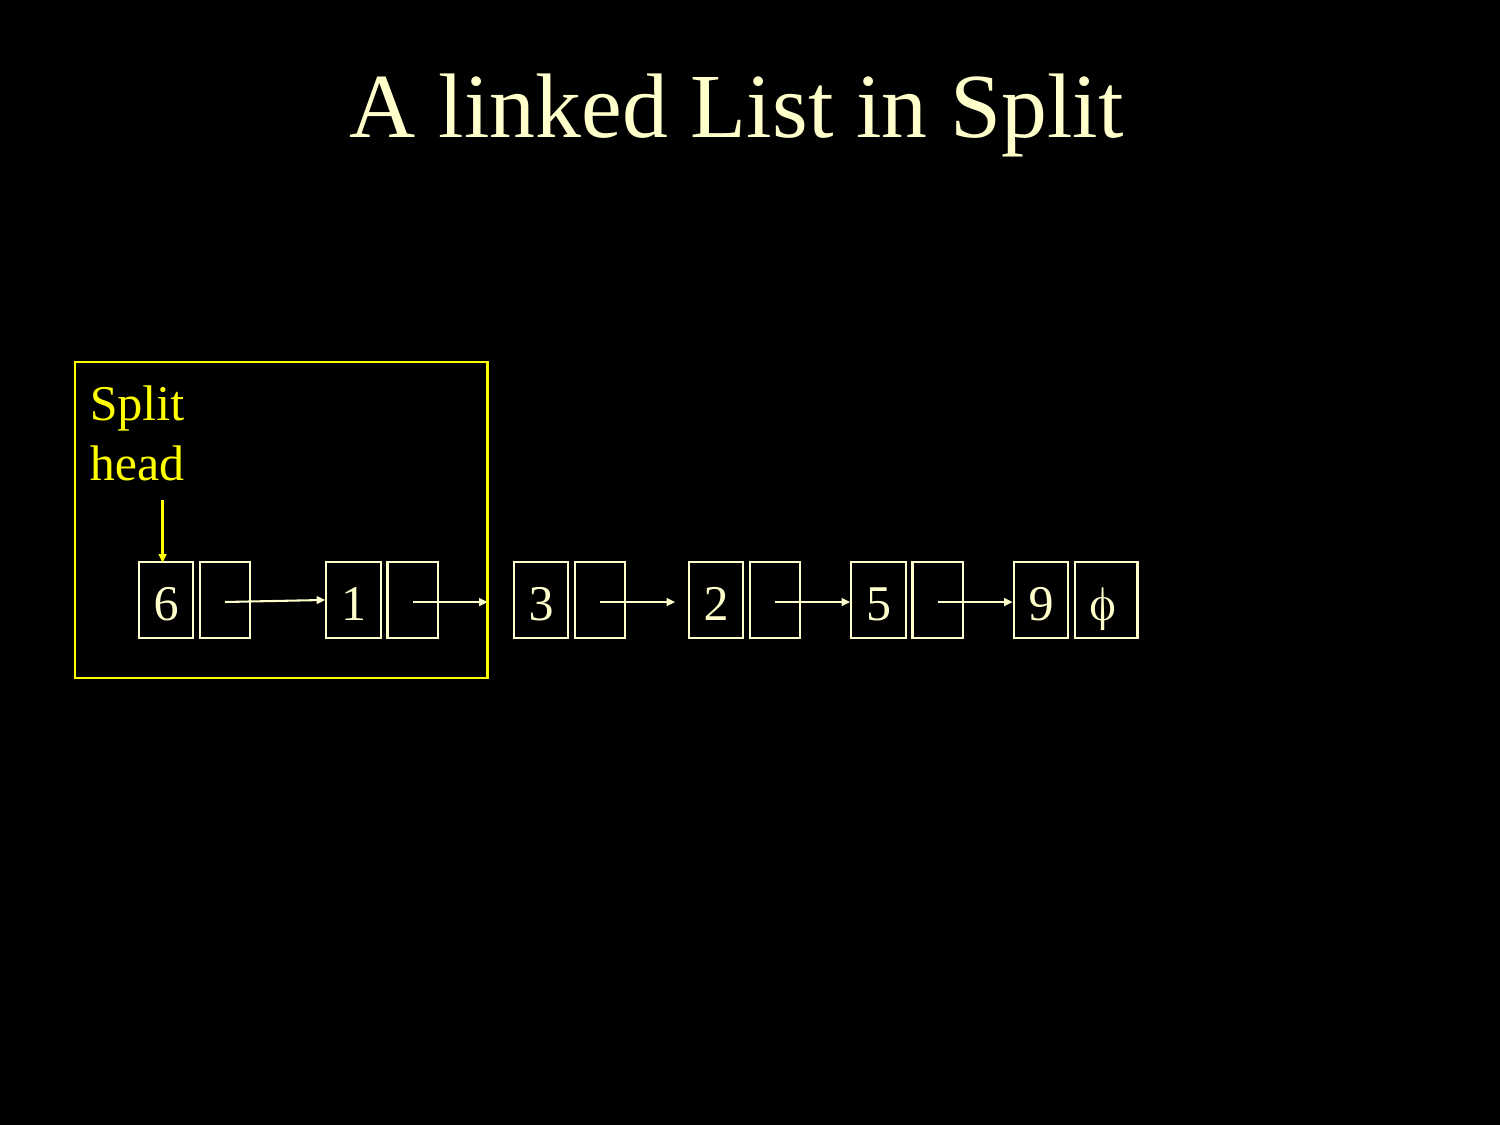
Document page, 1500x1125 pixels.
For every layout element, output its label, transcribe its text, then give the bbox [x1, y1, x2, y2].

text_box 2 [688, 562, 744, 638]
text_box 5 [851, 562, 906, 638]
text_box 3 [513, 562, 569, 638]
text_box  [1074, 562, 1138, 638]
title A linked List in Split [8, 47, 1467, 165]
text_box 9 [1013, 562, 1069, 638]
text_box Split head [74, 362, 488, 678]
